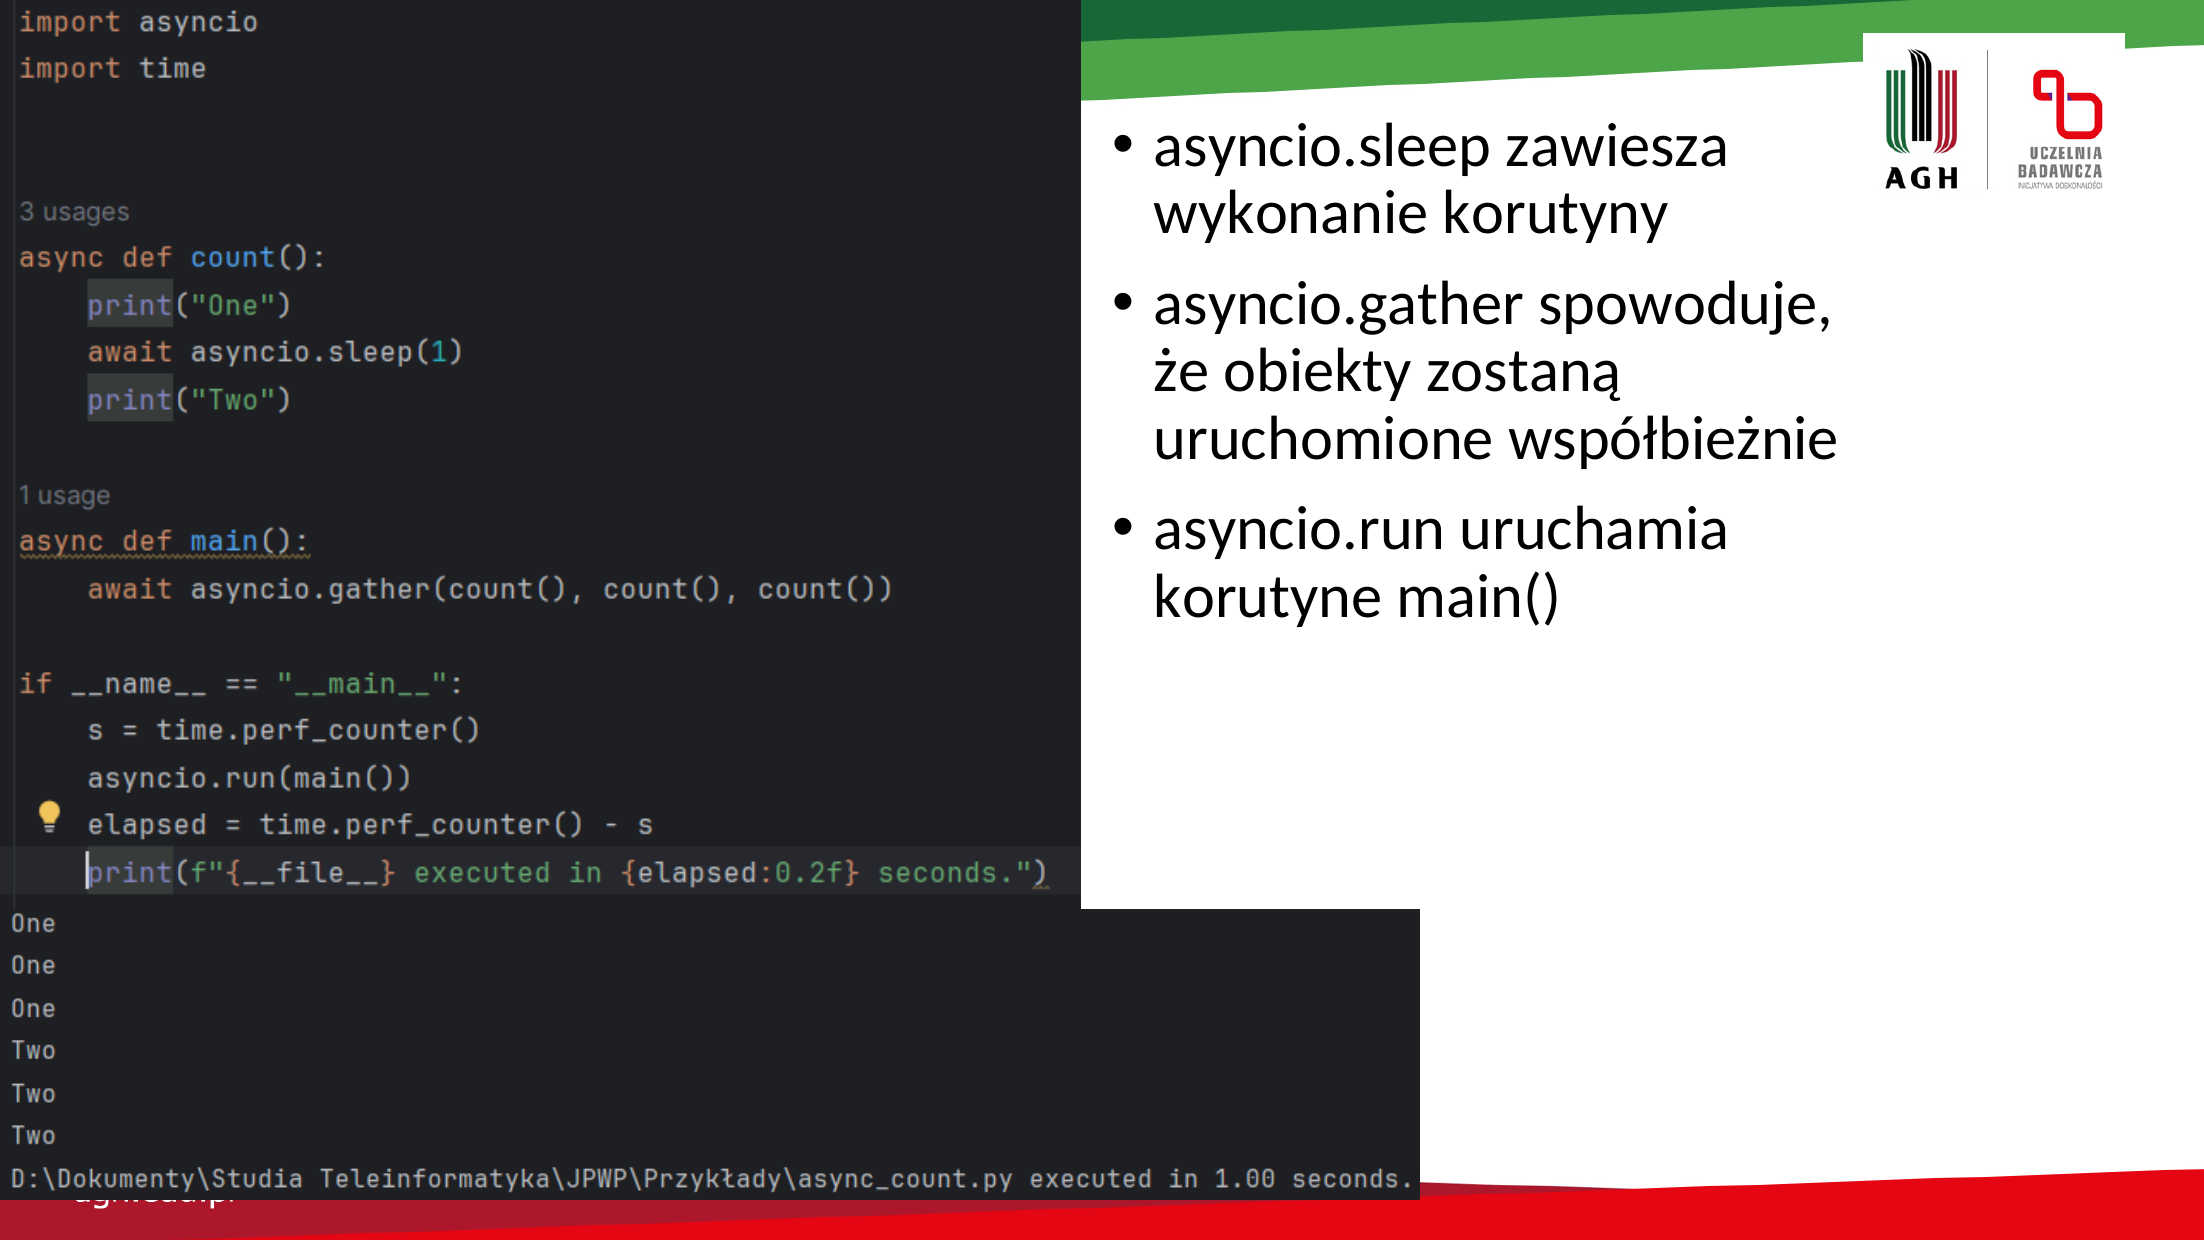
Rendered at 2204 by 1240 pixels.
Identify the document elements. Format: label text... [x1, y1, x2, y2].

list asyncio.sleep zawiesza wykonanie korutyny asyncio.gather spowoduje, że obiekty zostaną uruchomione współbieżnie asyncio.run uruchamia korutyne main() [1097, 105, 1876, 961]
picture [0, 0, 2204, 1240]
